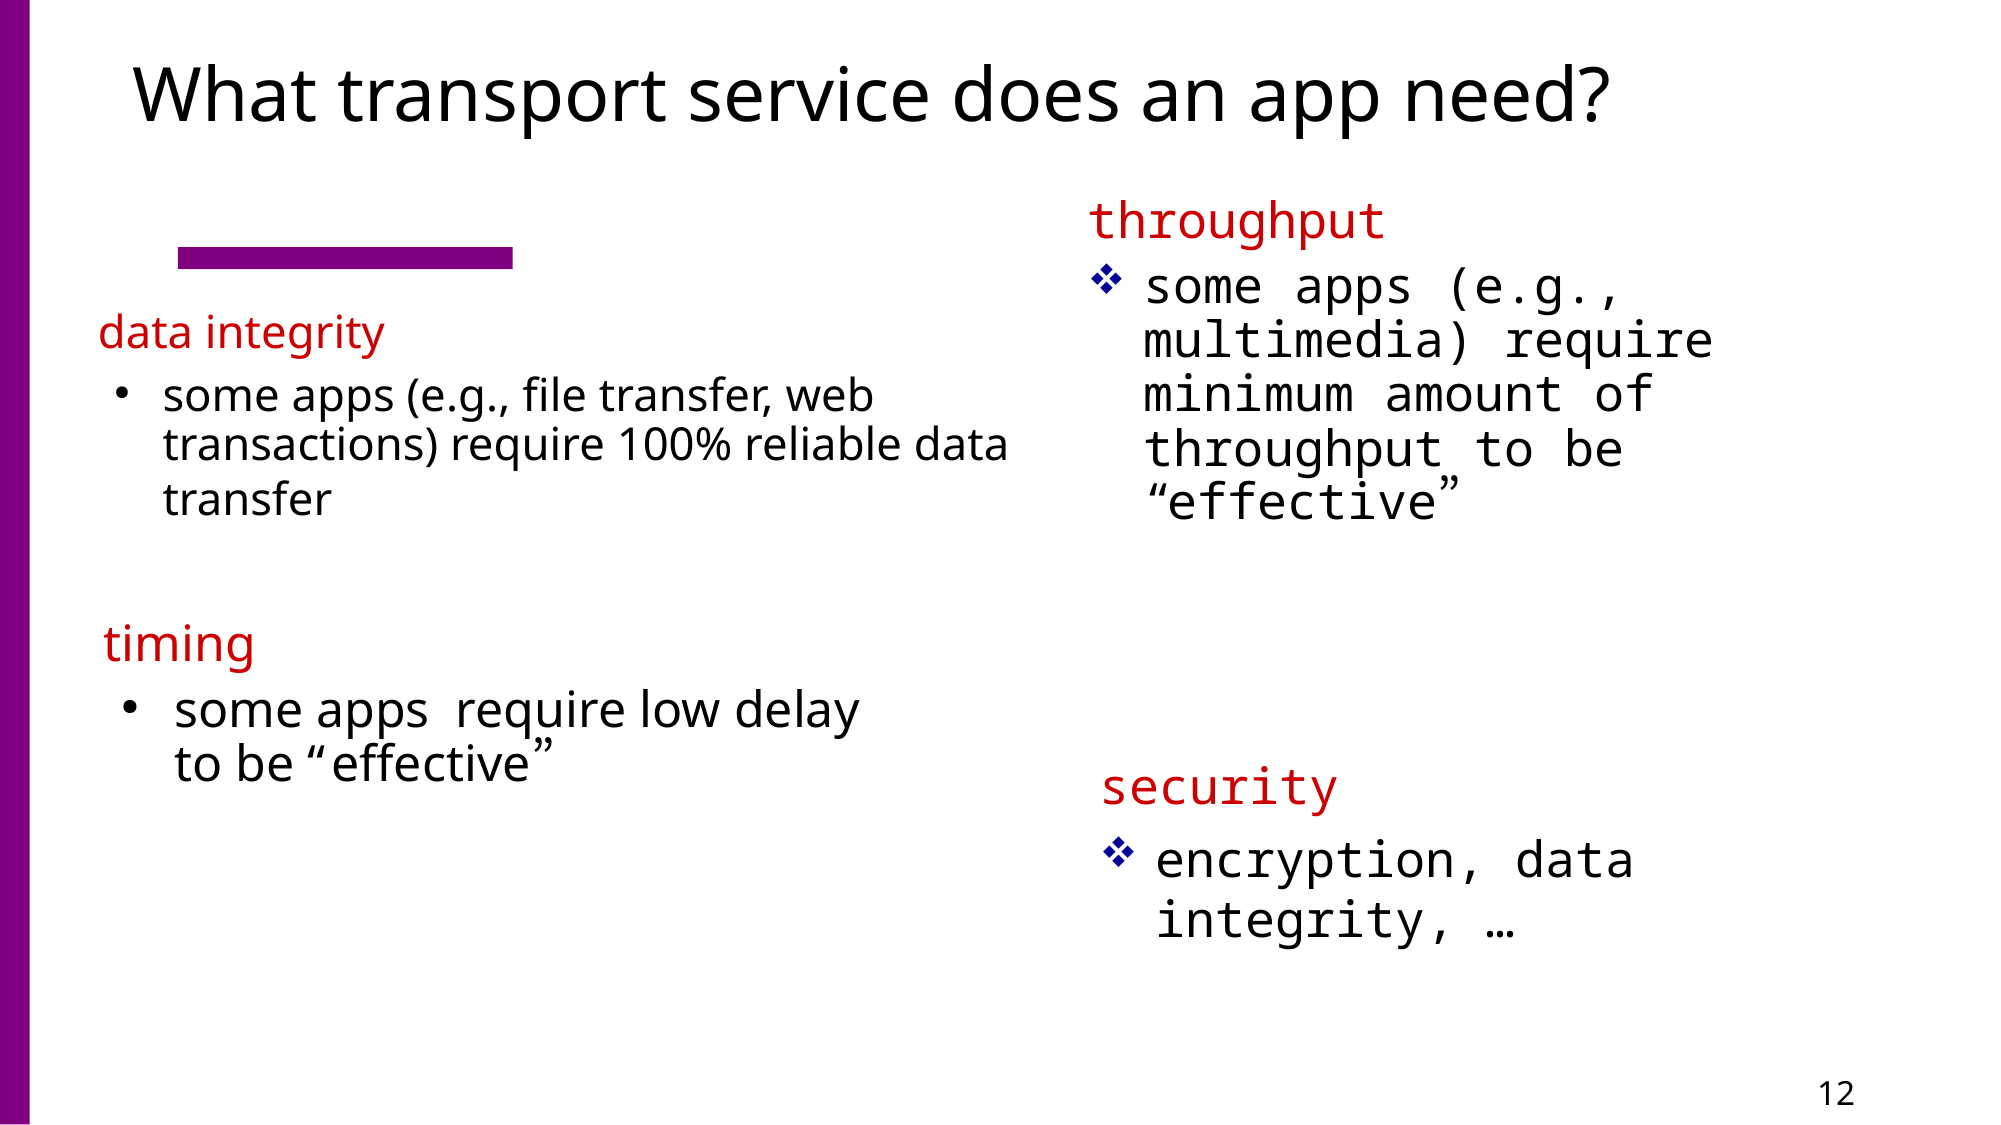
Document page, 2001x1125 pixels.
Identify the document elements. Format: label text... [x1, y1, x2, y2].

list data integrity some apps (e.g., file transfer, web transactions) require 100% reliable data transfer [82, 187, 1028, 647]
title What transport service does an app need? [82, 0, 1900, 186]
text_box security encryption, data integrity, … [1084, 747, 1946, 956]
list timing some apps require low delay to be “effective” [88, 610, 922, 1012]
text_box throughput some apps (e.g., multimedia) require minimum amount of throughput to be “effective” [1072, 180, 1934, 733]
